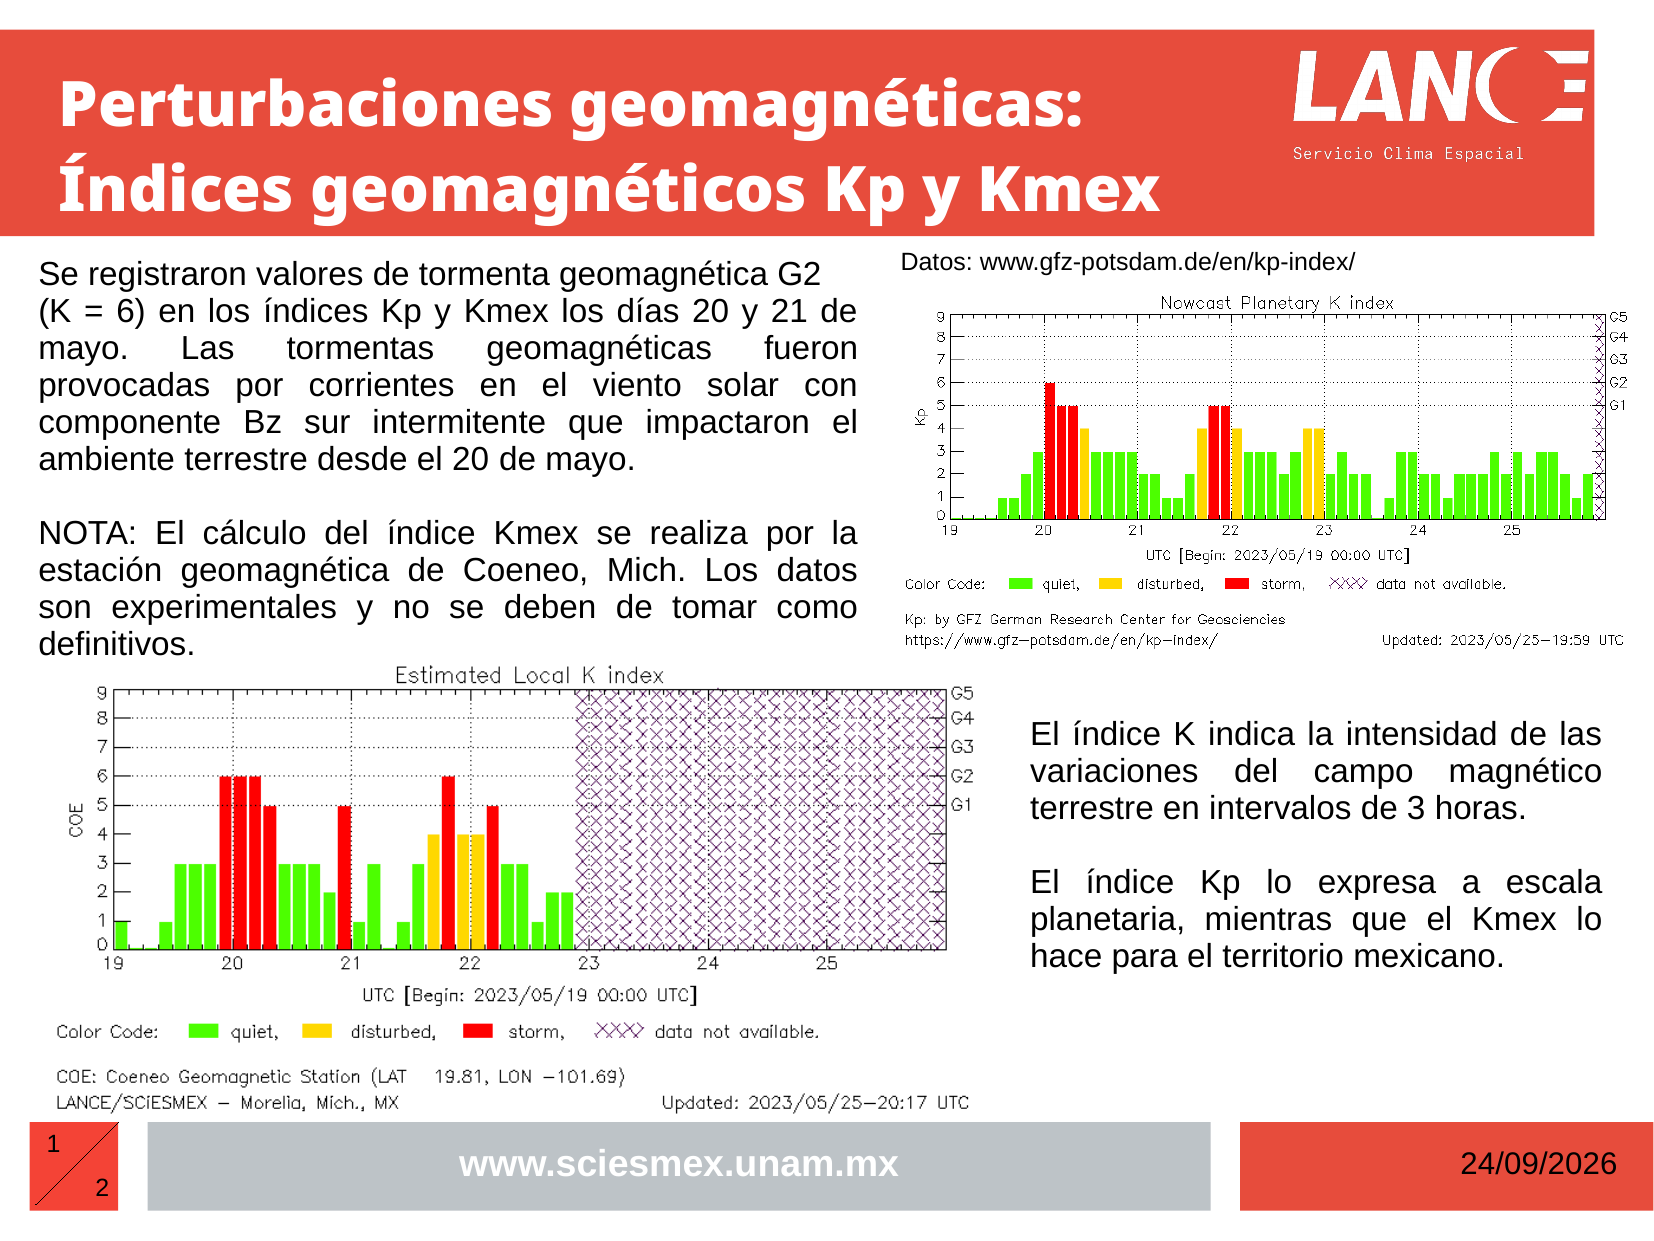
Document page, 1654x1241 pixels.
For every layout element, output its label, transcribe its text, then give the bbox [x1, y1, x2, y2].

text_box www.sciesmex.unam.mx [153, 1122, 1205, 1205]
text_box El índice K indica la intensidad de las variaciones del campo magnético terrestre en intervalos de 3 horas. El índice Kp lo expresa a escala planetaria, mientras que el Kmex lo hace para el territorio mexicano. [1015, 707, 1619, 1052]
picture [1293, 47, 1589, 162]
text_box <número> [31, 1122, 176, 1170]
title Perturbaciones geomagnéticas: Índices geomagnéticos Kp y Kmex [59, 59, 1312, 207]
text_box Datos: www.gfz-potsdam.de/en/kp-index/ [885, 240, 1654, 284]
picture [47, 277, 1642, 1116]
text_box 2 [35, 1151, 125, 1209]
text_box Se registraron valores de tormenta geomagnética G2 (K = 6) en los índices Kp y Kmex los días 20 y 21 de mayo. Las tormentas geomagnéticas fueron provocadas por corrientes en el viento solar con componente Bz sur intermitente que impactaron el ambiente terrestre desde el 20 de mayo. NOTA: El cálculo del índice Kmex se realiza por la estación geomagnética de Coeneo, Mich. Los datos son experimentales y no se deben de tomar como definitivos. [23, 248, 875, 708]
text_box 25/05/2023 [1424, 1122, 1654, 1205]
